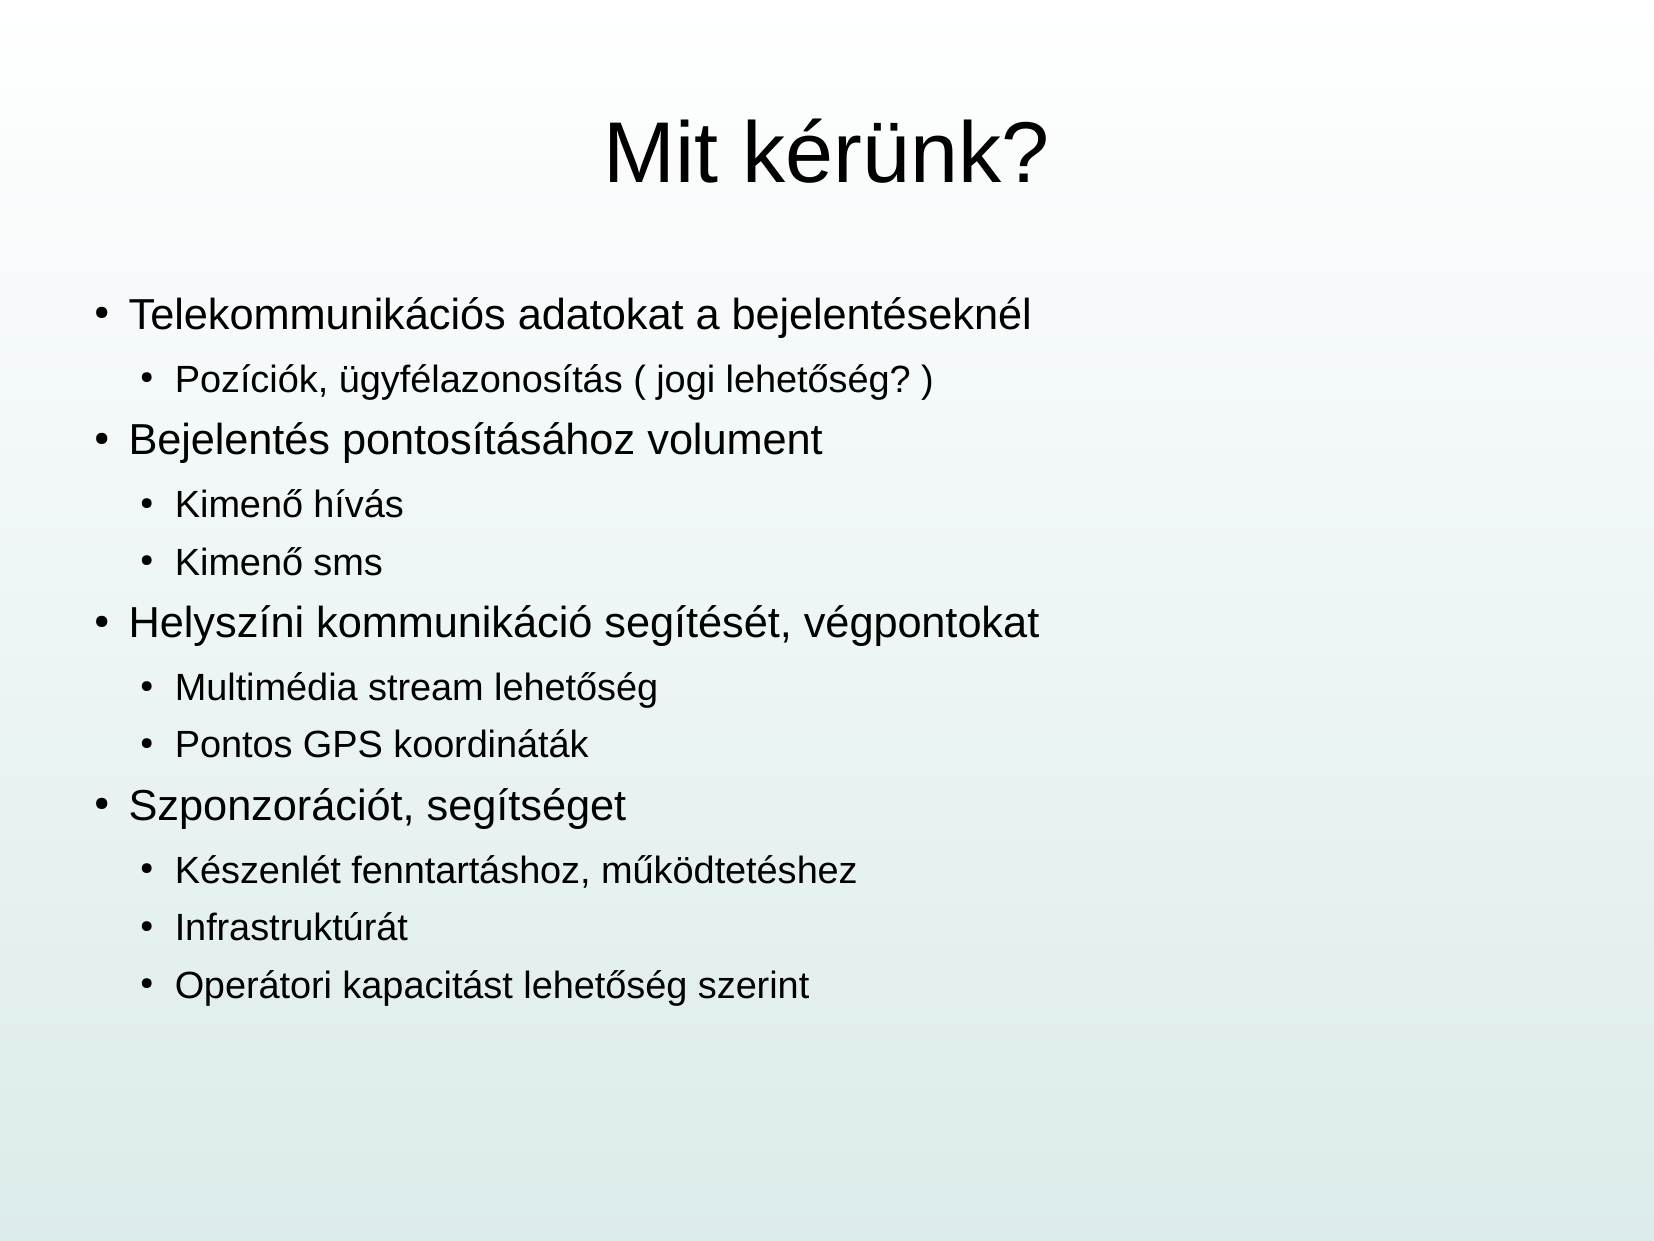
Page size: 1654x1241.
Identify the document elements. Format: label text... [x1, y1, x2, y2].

title Mit kérünk? [82, 49, 1571, 257]
list Telekommunikációs adatokat a bejelentéseknél Pozíciók, ügyfélazonosítás ( jogi lehetőség? ) Bejelentés pontosításához volument Kimenő hívás Kimenő sms Helyszíni kommunikáció segítését, végpontokat Multimédia stream lehetőség Pontos GPS koordináták Szponzorációt, segítséget Készenlét fenntartáshoz, működtetéshez Infrastruktúrát Operátori kapacitást lehetőség szerint [82, 290, 1538, 1010]
